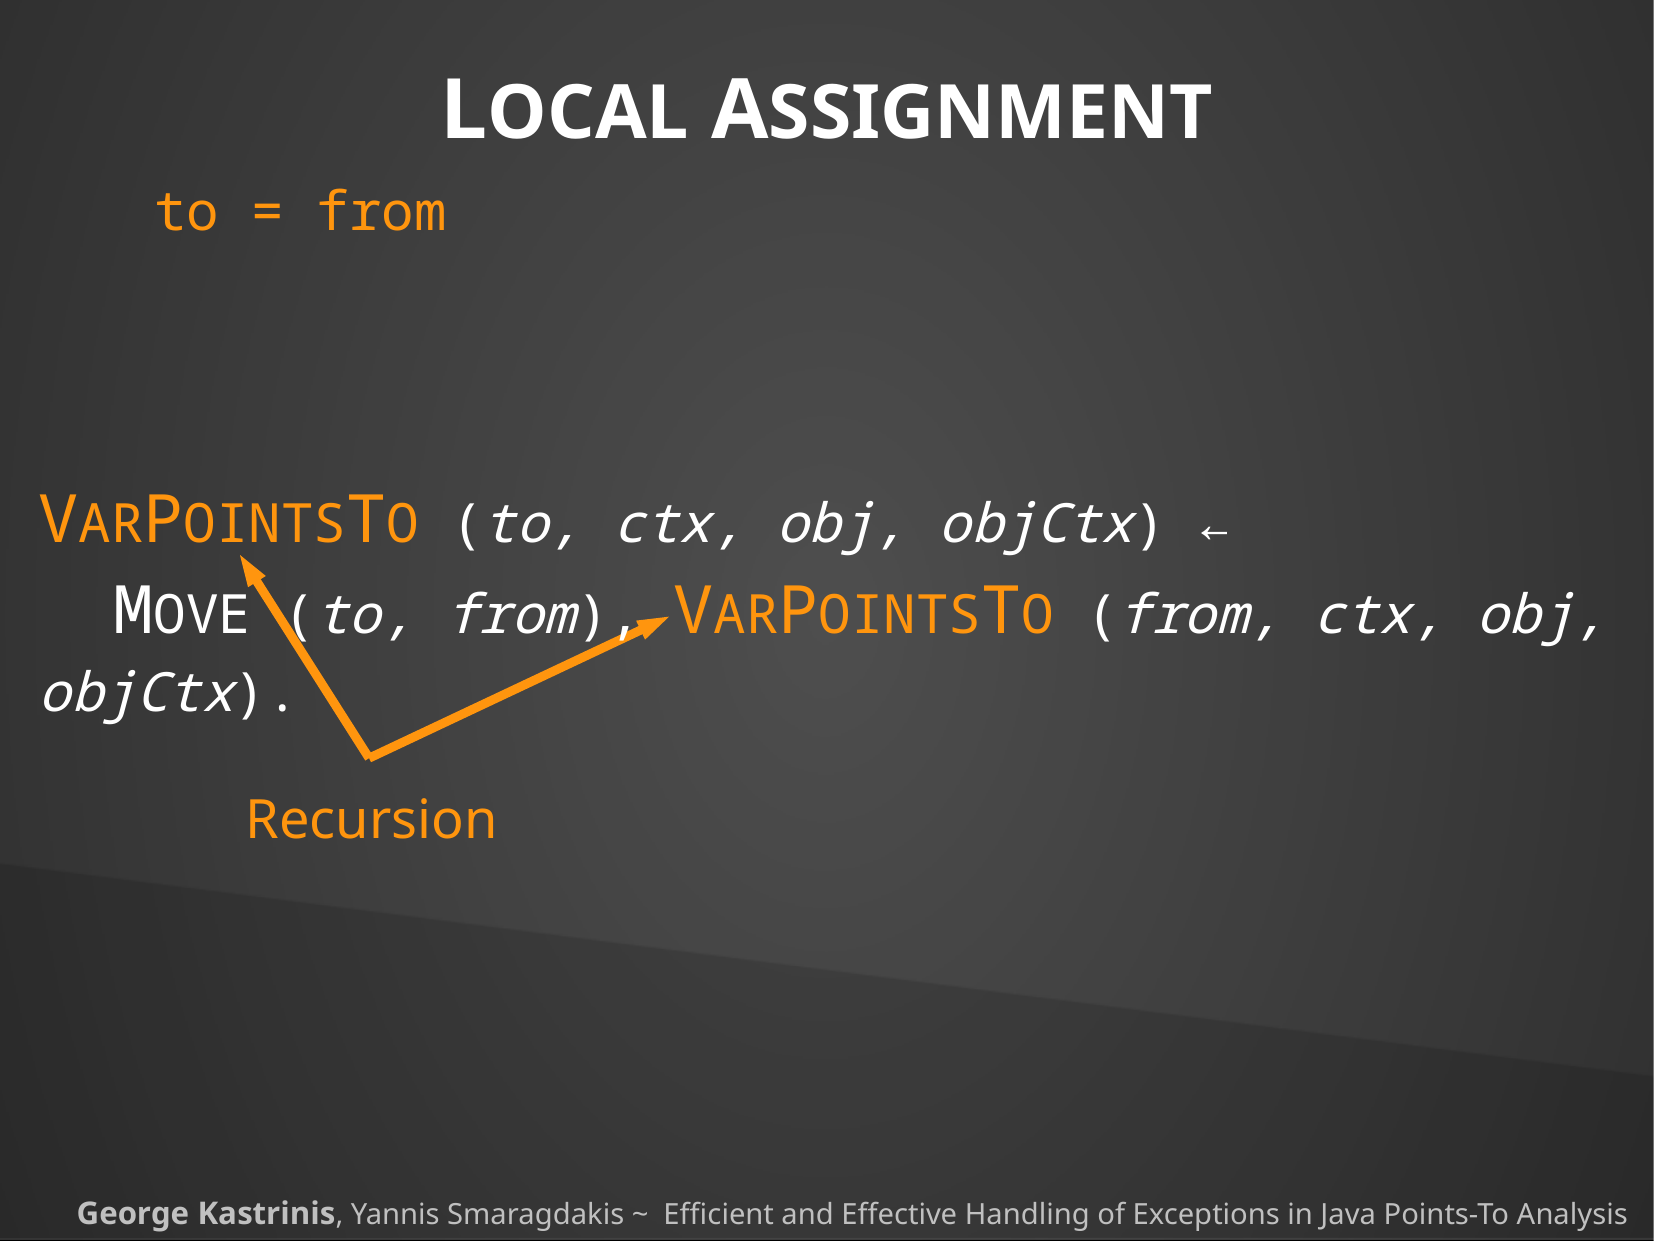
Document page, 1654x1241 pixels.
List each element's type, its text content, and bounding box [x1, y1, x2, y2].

picture [0, 0, 1654, 1241]
text_box Recursion [230, 773, 517, 849]
text_box LOCAL ASSIGNMENT [421, 41, 1233, 151]
text_box VARPOINTSTO (to, ctx, obj, objCtx) ← MOVE (to, from), VARPOINTSTO (from, ctx, obj, objCtx). [24, 464, 1630, 612]
text_box to = from [139, 165, 415, 235]
